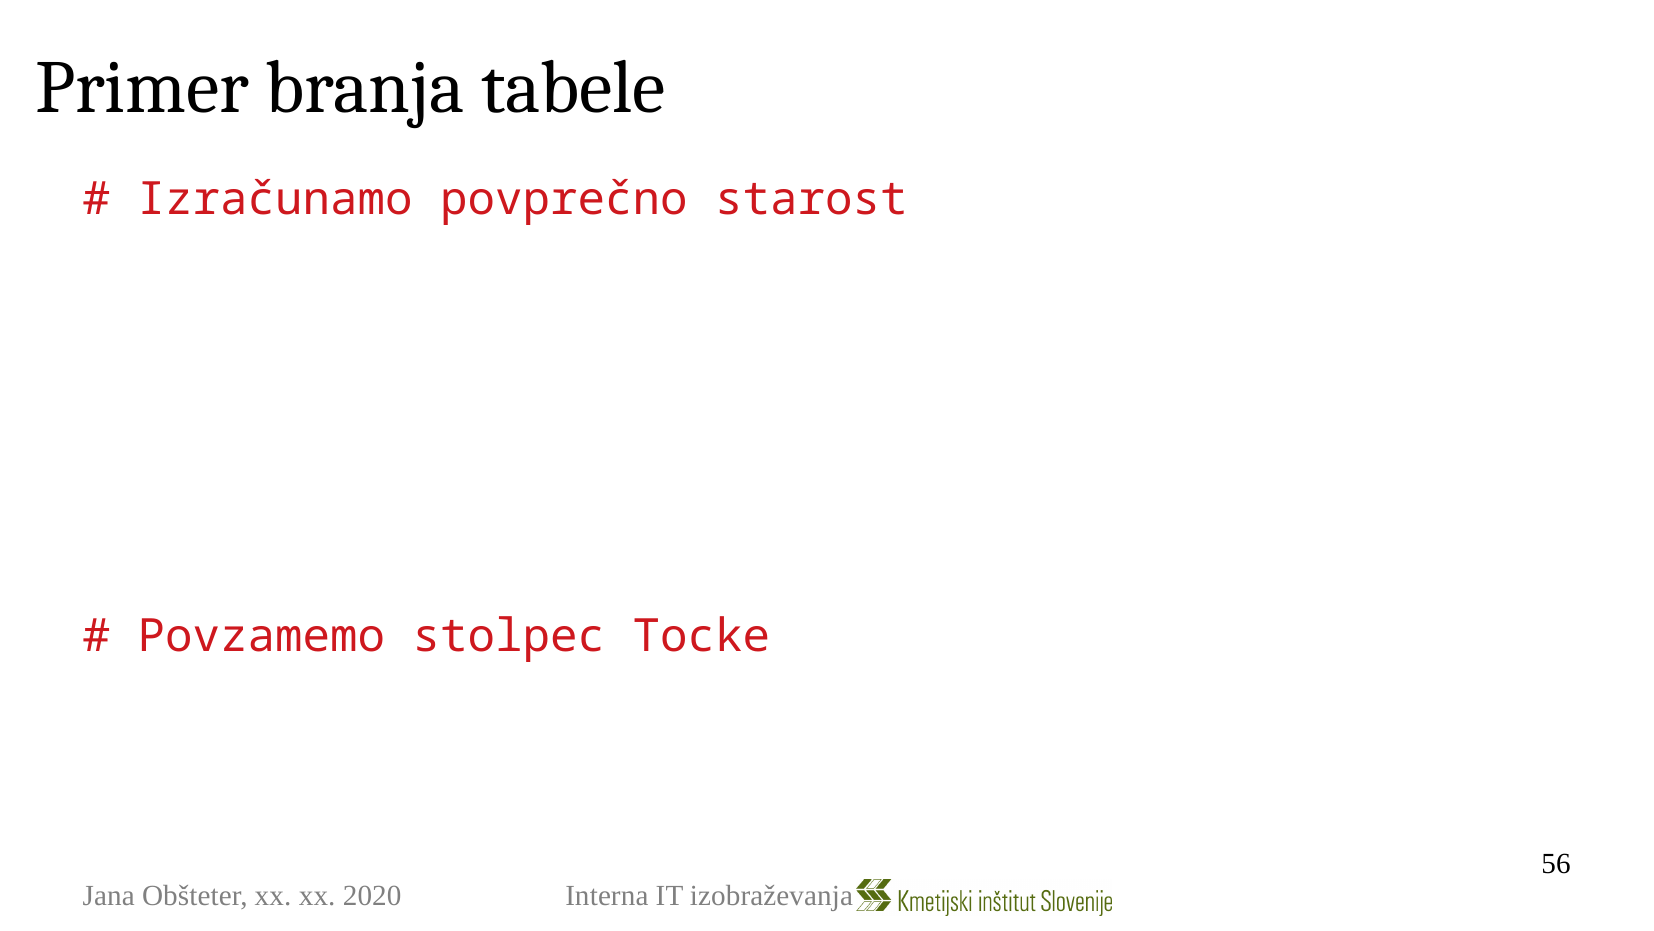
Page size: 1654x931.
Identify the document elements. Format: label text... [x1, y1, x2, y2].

title Primer branja tabele [35, 21, 1524, 154]
list # Izračunamo povprečno starost # Povzamemo stolpec Tocke [82, 165, 1642, 827]
picture [856, 879, 1112, 916]
